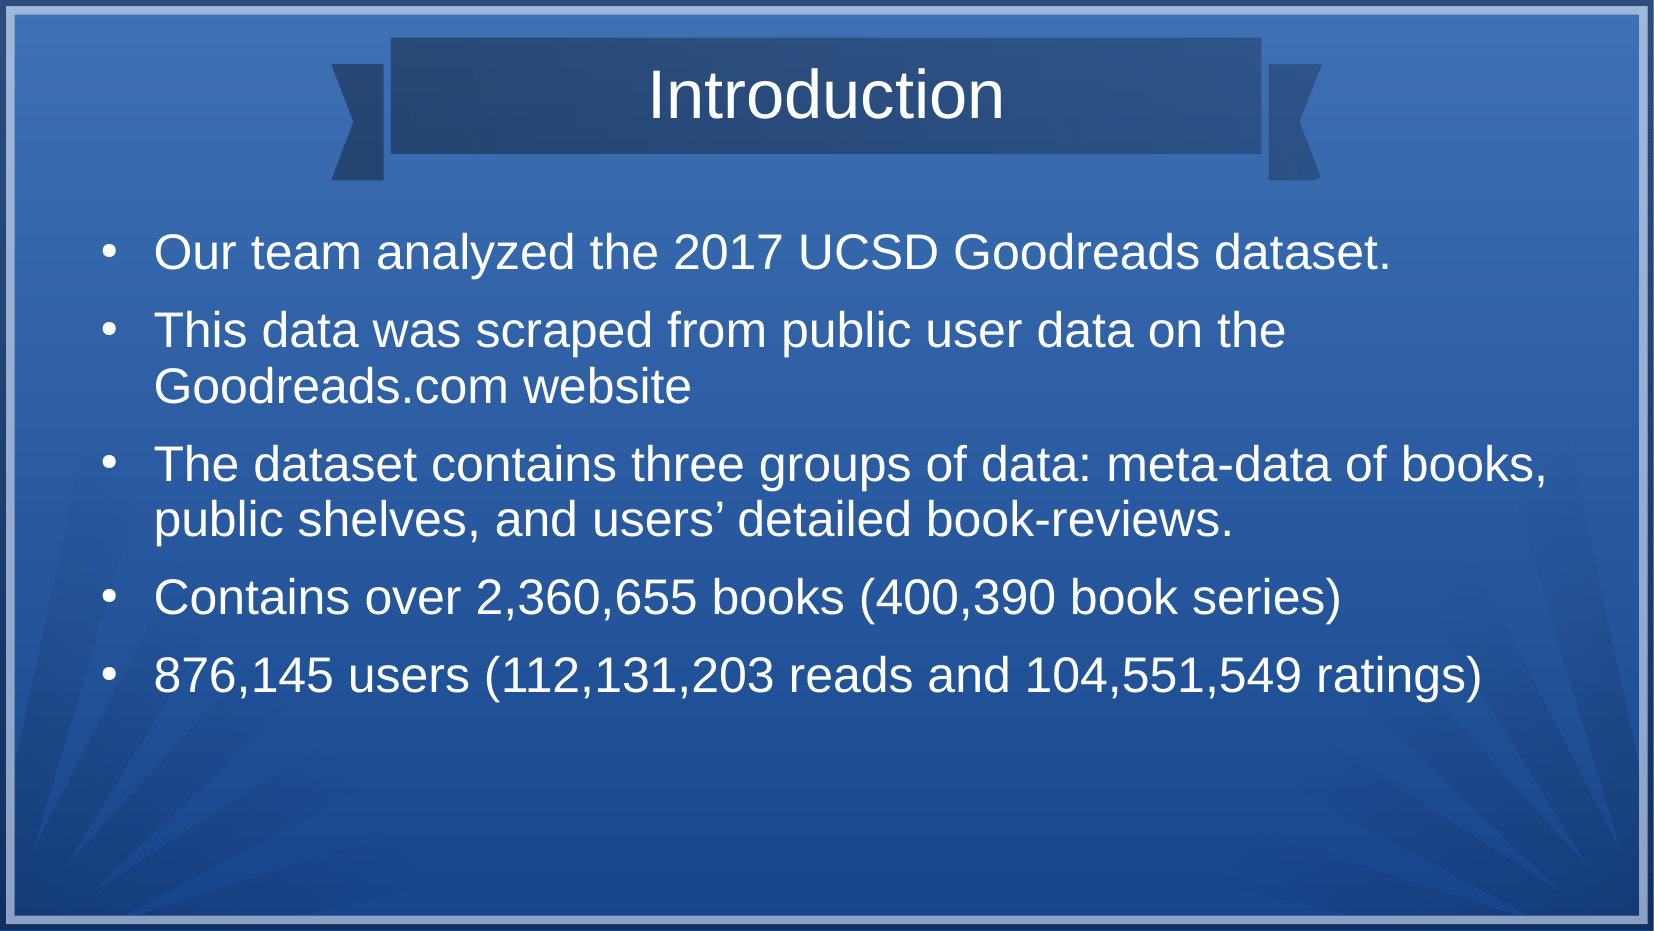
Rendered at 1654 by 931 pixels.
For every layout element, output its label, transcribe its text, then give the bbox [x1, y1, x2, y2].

list Our team analyzed the 2017 UCSD Goodreads dataset. This data was scraped from public user data on the Goodreads.com website The dataset contains three groups of data: meta-data of books, public shelves, and users’ detailed book-reviews. Contains over 2,360,655 books (400,390 book series) 876,145 users (112,131,203 reads and 104,551,549 ratings) [82, 224, 1571, 848]
title Introduction [389, 35, 1264, 154]
